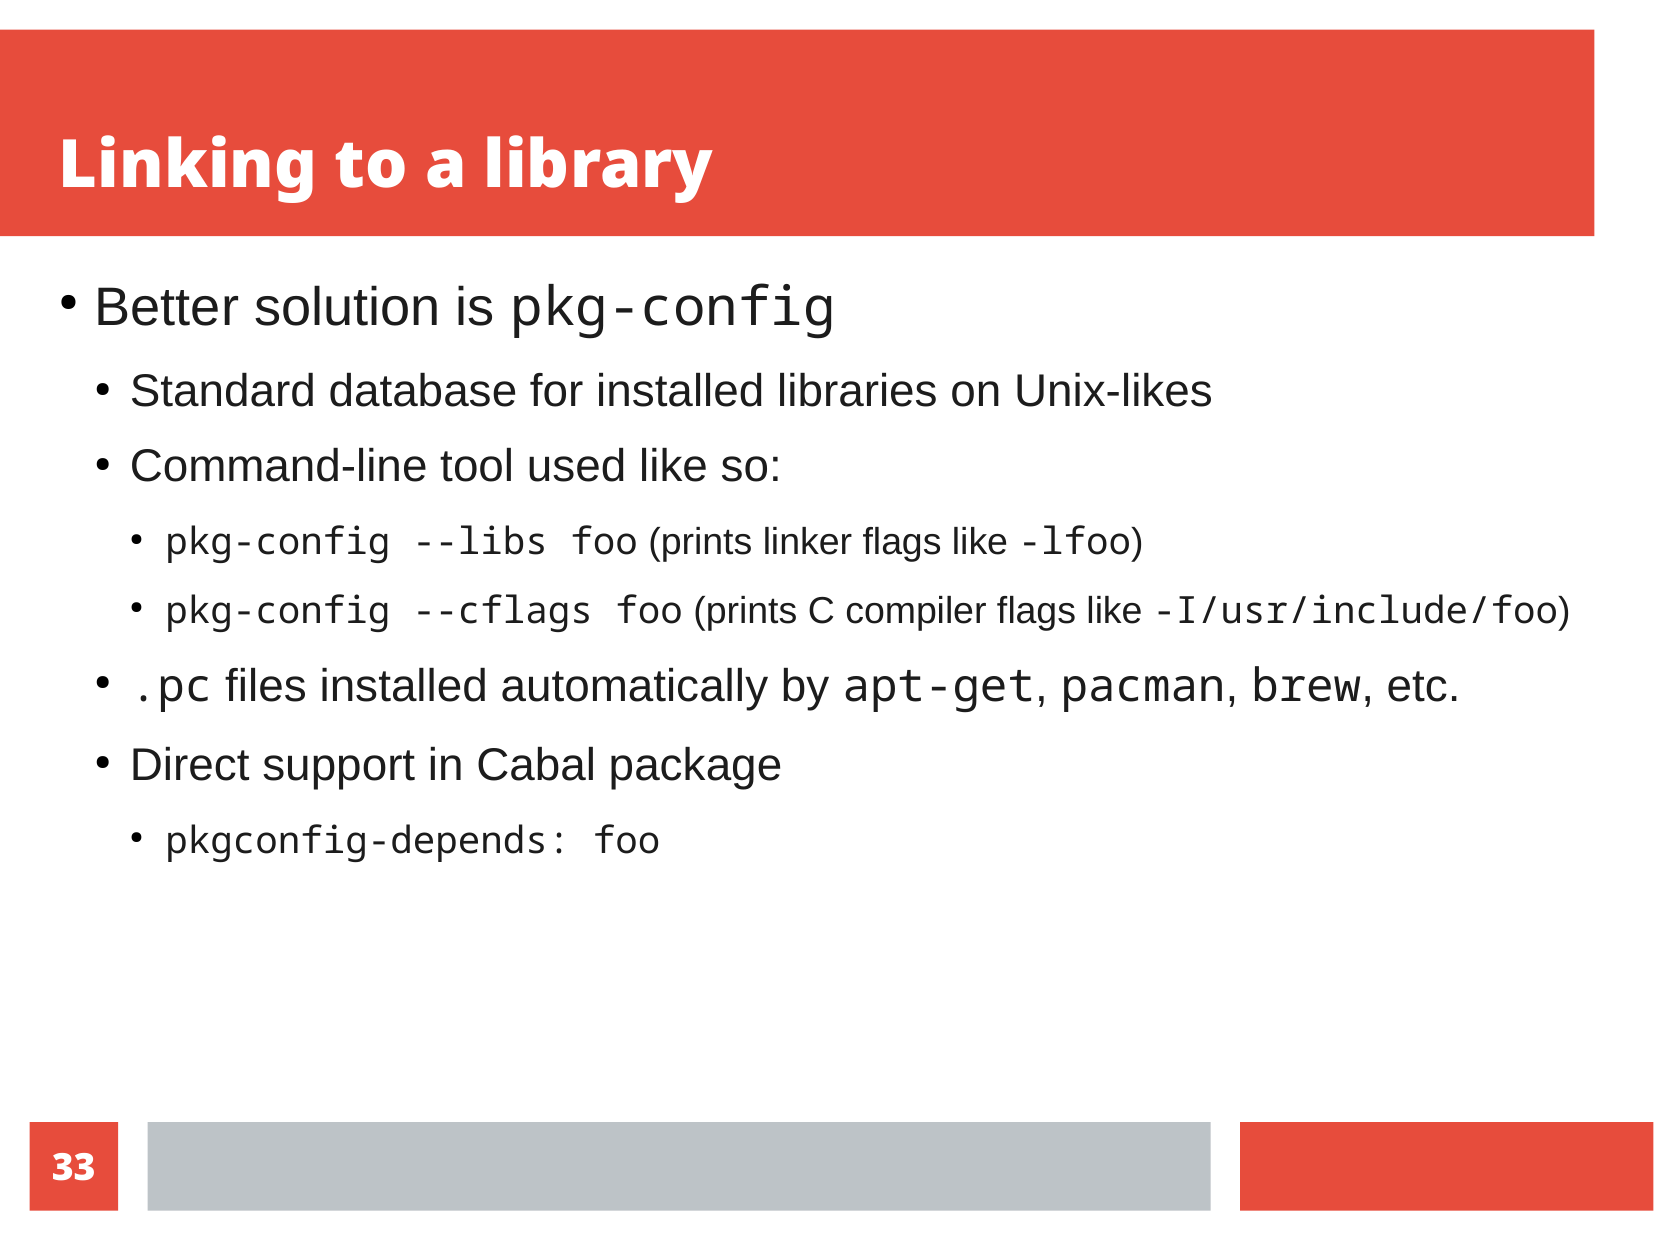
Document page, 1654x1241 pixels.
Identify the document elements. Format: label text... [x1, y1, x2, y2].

list Better solution is pkg-config Standard database for installed libraries on Unix-likes Command-line tool used like so: pkg-config --libs foo (prints linker flags like -lfoo) pkg-config --cflags foo (prints C compiler flags like -I/usr/include/foo) .pc files installed automatically by apt-get, pacman, brew, etc. Direct support in Cabal package pkgconfig-depends: foo [59, 267, 1606, 1096]
title Linking to a library [59, 59, 1595, 207]
